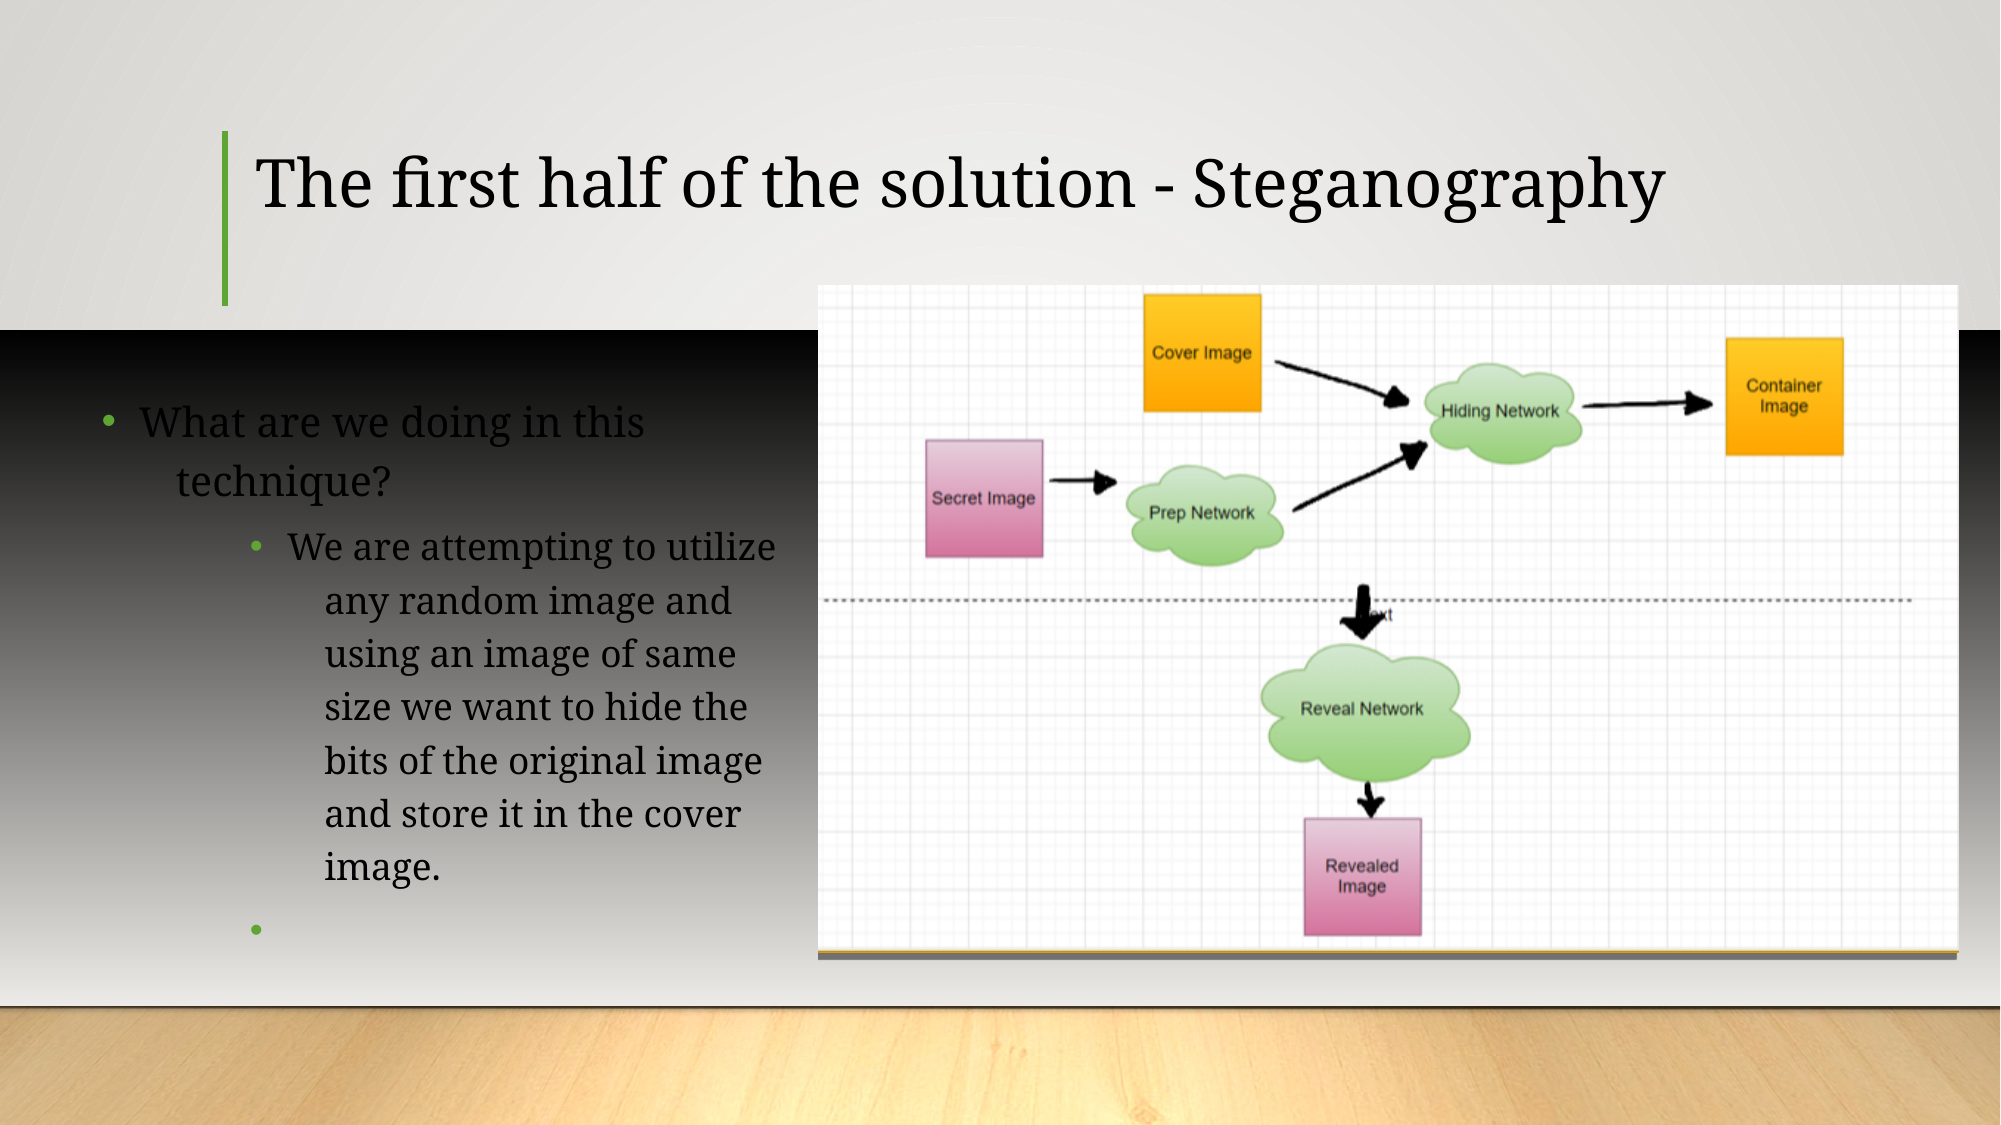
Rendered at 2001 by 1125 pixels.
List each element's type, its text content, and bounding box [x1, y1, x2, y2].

title The first half of the solution - Steganography [240, 56, 1803, 230]
picture [818, 285, 1959, 953]
list What are we doing in this technique? We are attempting to utilize any random image and using an image of same size we want to hide the bits of the original image and store it in the cover image. [86, 378, 818, 897]
